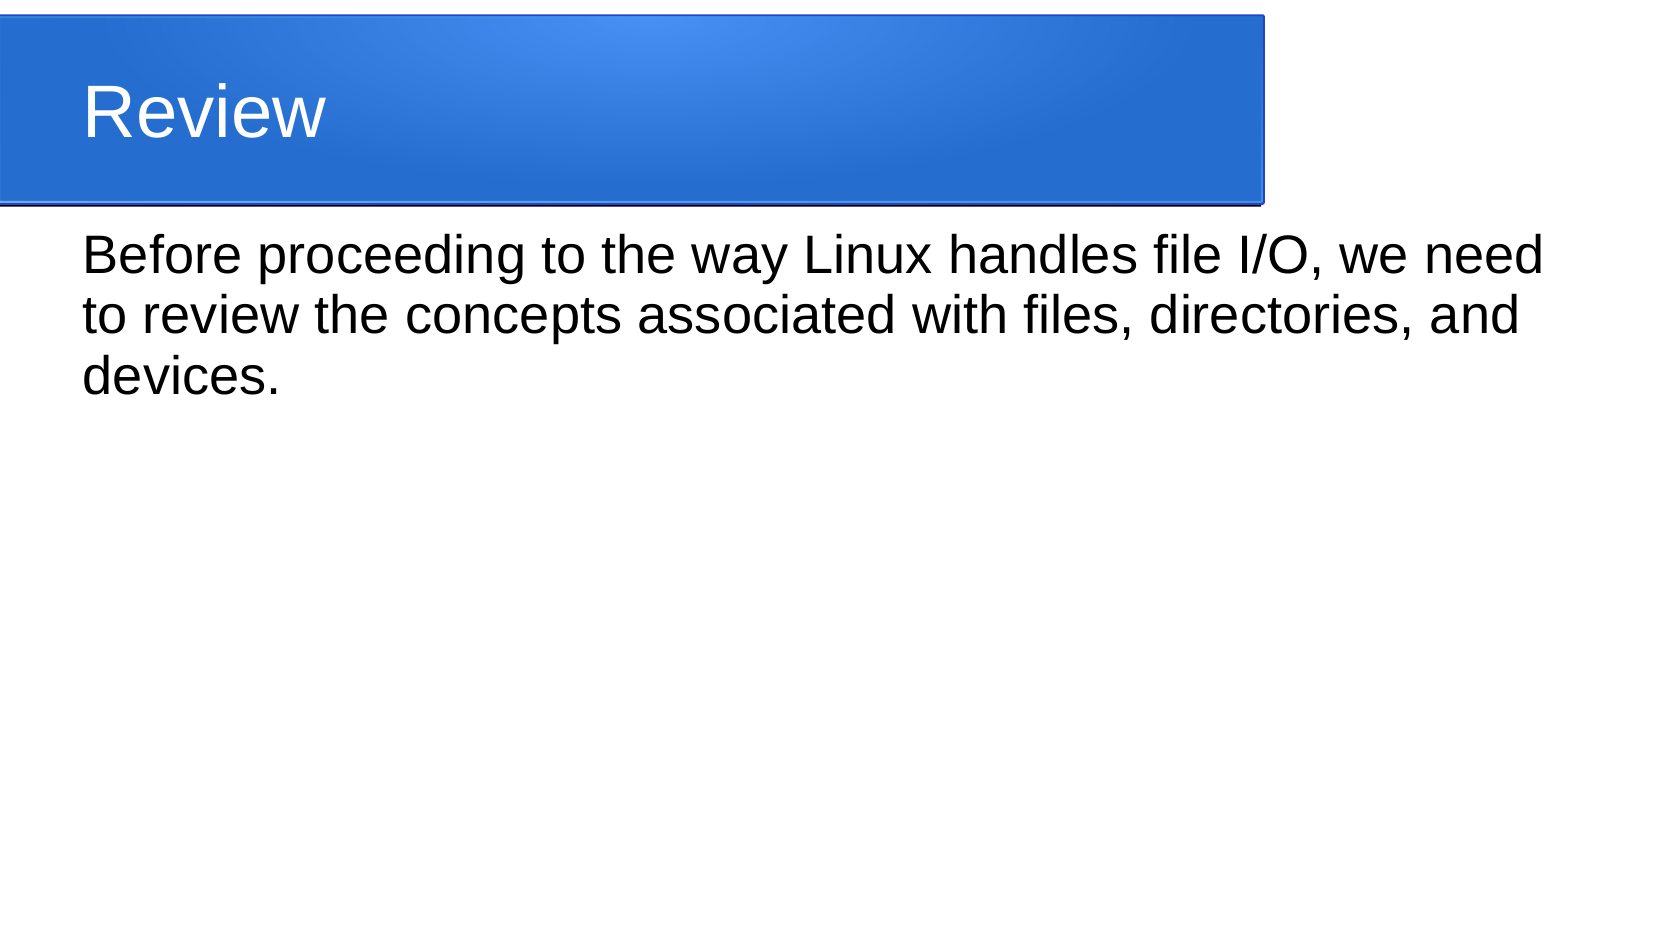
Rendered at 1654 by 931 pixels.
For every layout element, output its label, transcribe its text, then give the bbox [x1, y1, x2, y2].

list Before proceeding to the way Linux handles file I/O, we need to review the concepts associated with files, directories, and devices. [82, 224, 1571, 764]
title Review [82, 35, 1235, 189]
